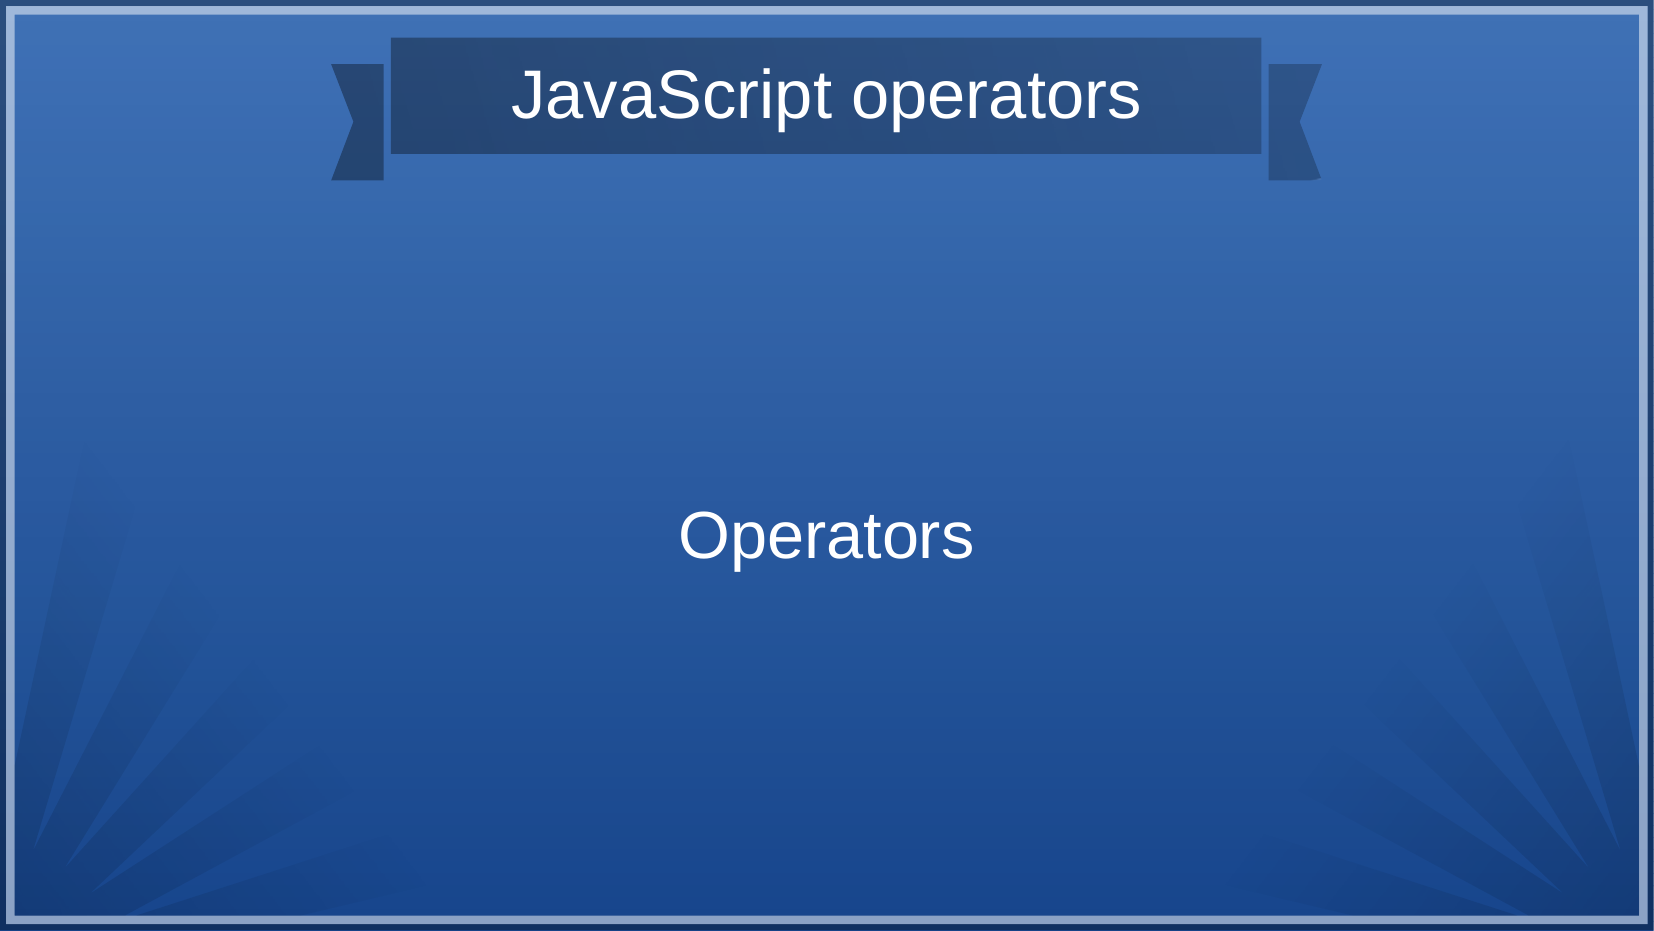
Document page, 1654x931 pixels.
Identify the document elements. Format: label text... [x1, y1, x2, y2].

subtitle Operators [82, 224, 1571, 848]
title JavaScript operators [389, 35, 1264, 154]
